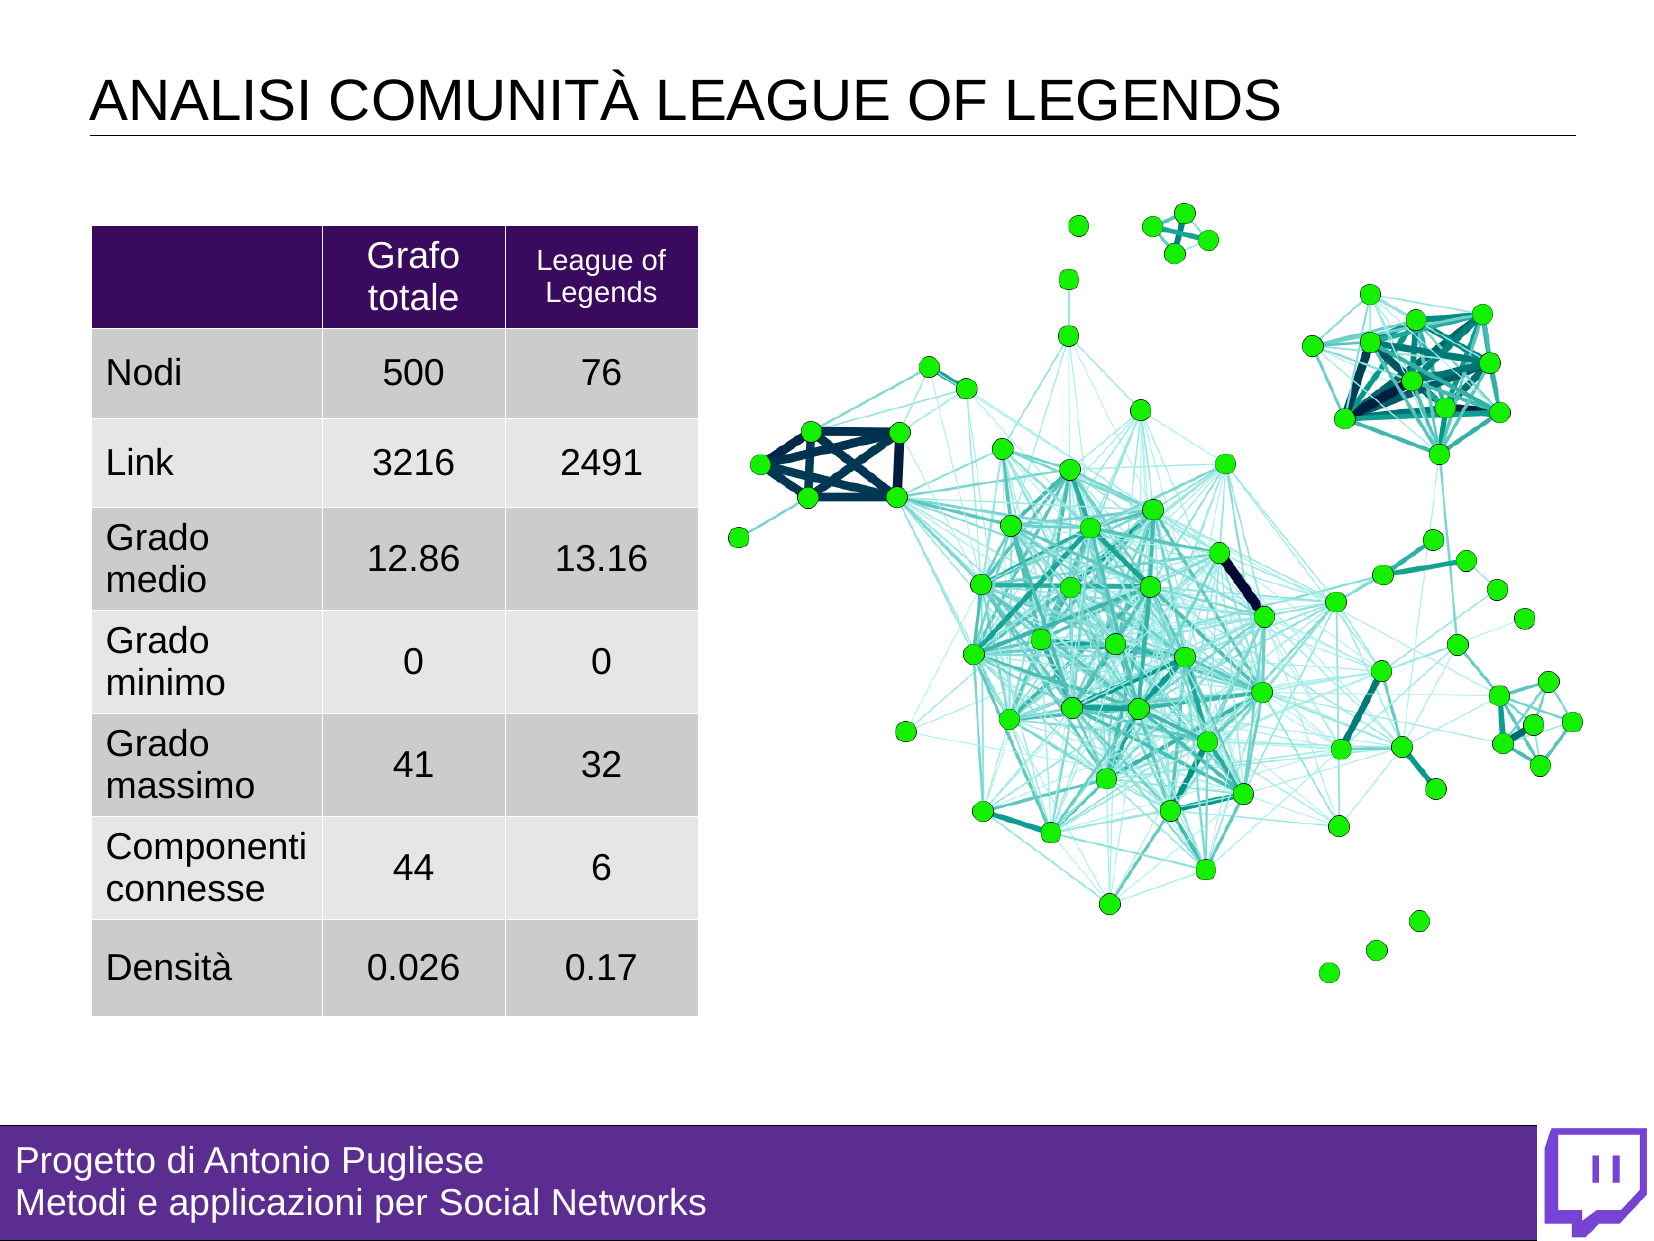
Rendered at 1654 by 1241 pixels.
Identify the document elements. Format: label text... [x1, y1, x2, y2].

table_cell 41 [323, 714, 505, 816]
table_cell Componenti connesse [92, 817, 322, 919]
table_cell 0.026 [323, 920, 505, 1016]
table_cell 500 [323, 329, 505, 418]
table_cell 6 [506, 817, 698, 919]
table_cell 2491 [506, 419, 698, 507]
picture [720, 199, 1591, 992]
table_cell 13.16 [506, 508, 698, 610]
table_cell Grado medio [92, 508, 322, 610]
table_header [92, 226, 322, 328]
table_header Grafo totale [323, 226, 505, 328]
table_cell 32 [506, 714, 698, 816]
picture [1537, 1124, 1653, 1241]
table_cell 12.86 [323, 508, 505, 610]
table_cell 44 [323, 817, 505, 919]
text_box [0, 1125, 1537, 1241]
table_cell Grado minimo [92, 611, 322, 713]
table_cell 0 [506, 611, 698, 713]
text_box Progetto di Antonio Pugliese Metodi e applicazioni per Social Networks [0, 1132, 872, 1232]
text_box ANALISI COMUNITÀ LEAGUE OF LEGENDS [75, 60, 1576, 166]
table_cell 0 [323, 611, 505, 713]
table_cell 76 [506, 329, 698, 418]
table_cell 3216 [323, 419, 505, 507]
table_cell Densità [92, 920, 322, 1016]
table_cell 0.17 [506, 920, 698, 1016]
table_cell Link [92, 419, 322, 507]
table_cell Grado massimo [92, 714, 322, 816]
table_cell Nodi [92, 329, 322, 418]
table_header League of Legends [506, 226, 698, 328]
